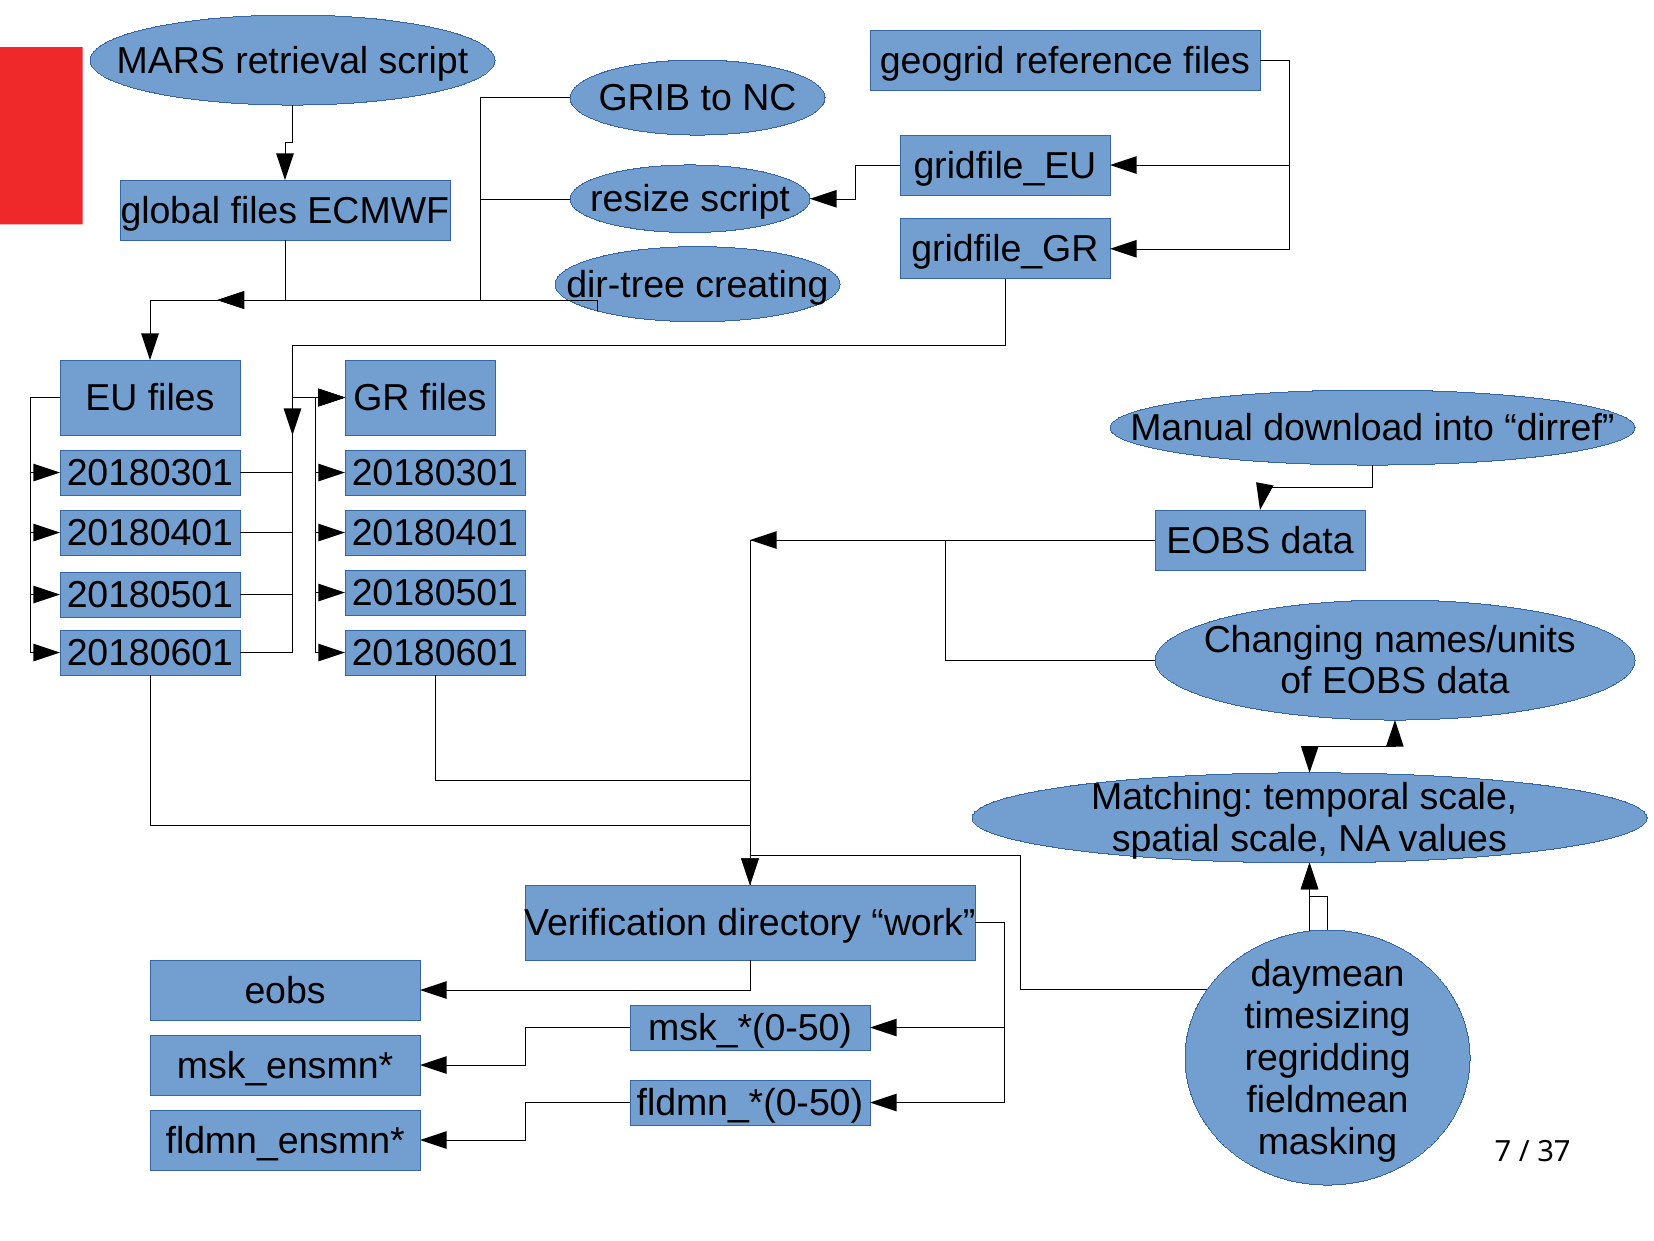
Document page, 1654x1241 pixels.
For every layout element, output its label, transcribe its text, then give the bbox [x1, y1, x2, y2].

text_box GRIB to NC [570, 60, 826, 136]
text_box dir-tree creating [555, 246, 841, 322]
text_box msk_*(0-50) [630, 1005, 871, 1051]
text_box GR files [345, 360, 496, 436]
text_box 20180401 [345, 510, 526, 556]
text_box geogrid reference files [870, 30, 1261, 91]
text_box eobs [150, 960, 421, 1021]
text_box Changing names/units of EOBS data [1155, 600, 1636, 721]
text_box global files ECMWF [120, 180, 451, 241]
text_box Verification directory “work” [525, 885, 976, 961]
text_box 20180501 [345, 570, 526, 616]
text_box gridfile_EU [900, 135, 1111, 196]
text_box 20180301 [345, 450, 526, 496]
text_box 20180301 [60, 450, 241, 496]
text_box 20180401 [60, 510, 241, 556]
text_box EU files [60, 360, 241, 436]
text_box MARS retrieval script [90, 15, 496, 106]
text_box daymean timesizing regridding fieldmean masking [1185, 930, 1471, 1186]
text_box Matching: temporal scale, spatial scale, NA values [972, 772, 1648, 863]
text_box msk_ensmn* [150, 1035, 421, 1096]
text_box 20180501 [60, 572, 241, 618]
text_box fldmn_ensmn* [150, 1110, 421, 1171]
text_box 20180601 [60, 630, 241, 676]
text_box gridfile_GR [900, 218, 1111, 279]
text_box EOBS data [1155, 510, 1366, 571]
text_box 20180601 [345, 630, 526, 676]
text_box resize script [570, 164, 810, 233]
text_box Manual download into “dirref” [1110, 390, 1636, 466]
text_box fldmn_*(0-50) [630, 1080, 871, 1126]
